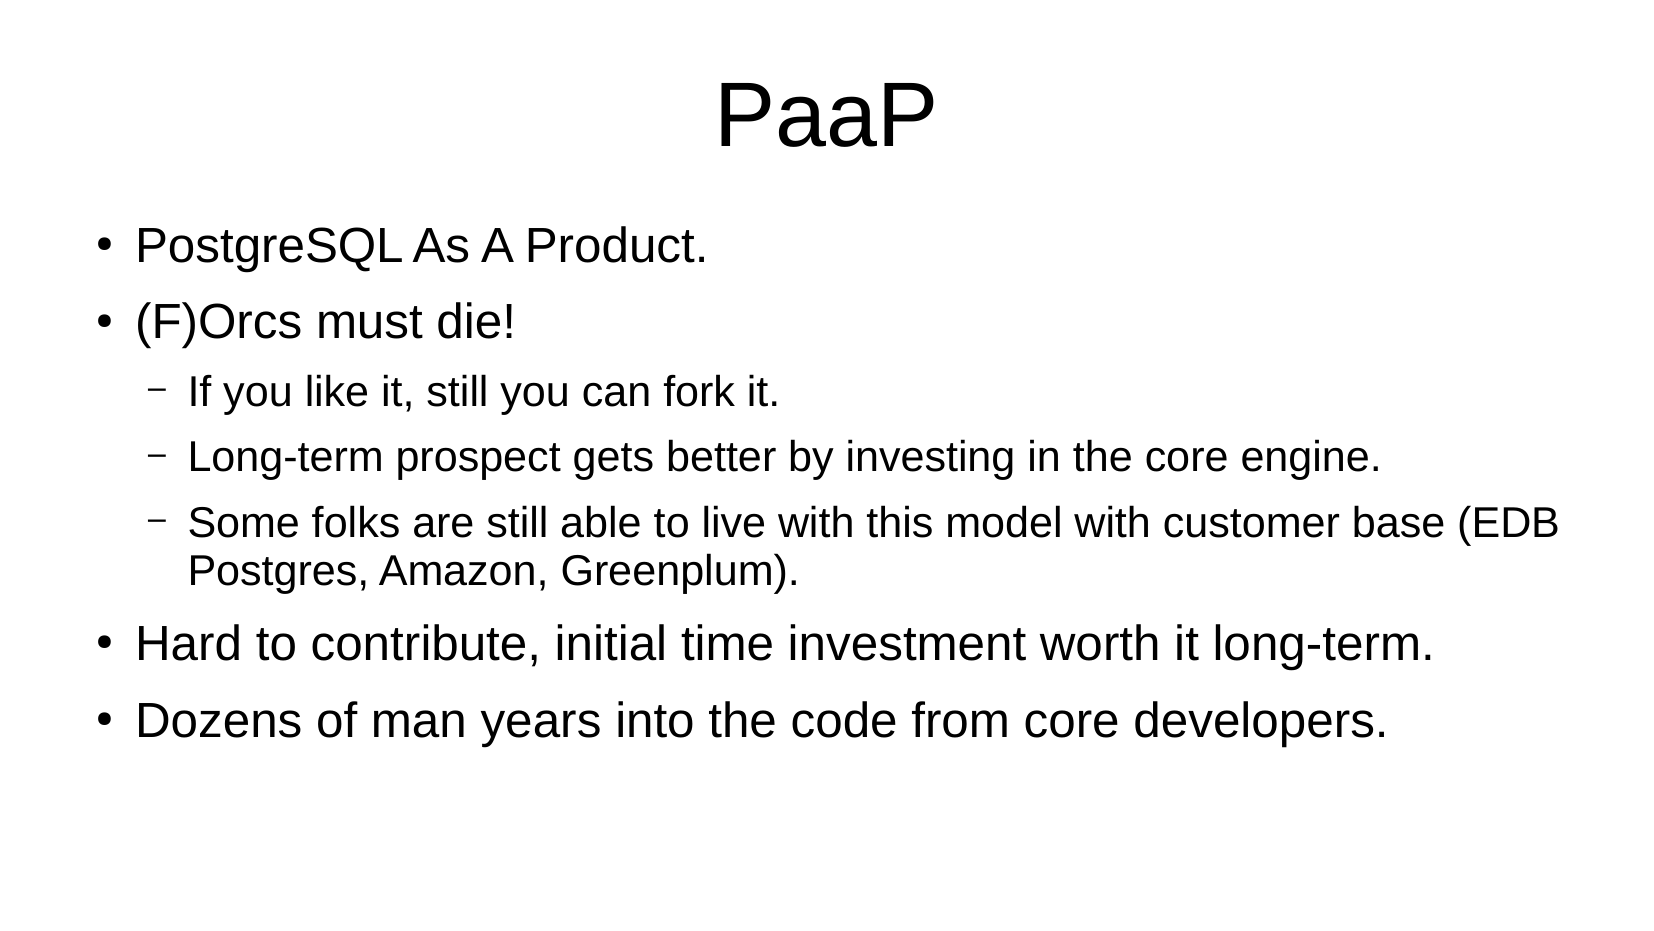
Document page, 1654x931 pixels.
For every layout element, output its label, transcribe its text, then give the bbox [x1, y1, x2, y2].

title PaaP [82, 37, 1571, 193]
list PostgreSQL As A Product. (F)Orcs must die! If you like it, still you can fork it. Long-term prospect gets better by investing in the core engine. Some folks are still able to live with this model with customer base (EDB Postgres, Amazon, Greenplum). Hard to contribute, initial time investment worth it long-term. Dozens of man years into the code from core developers. [82, 217, 1571, 758]
